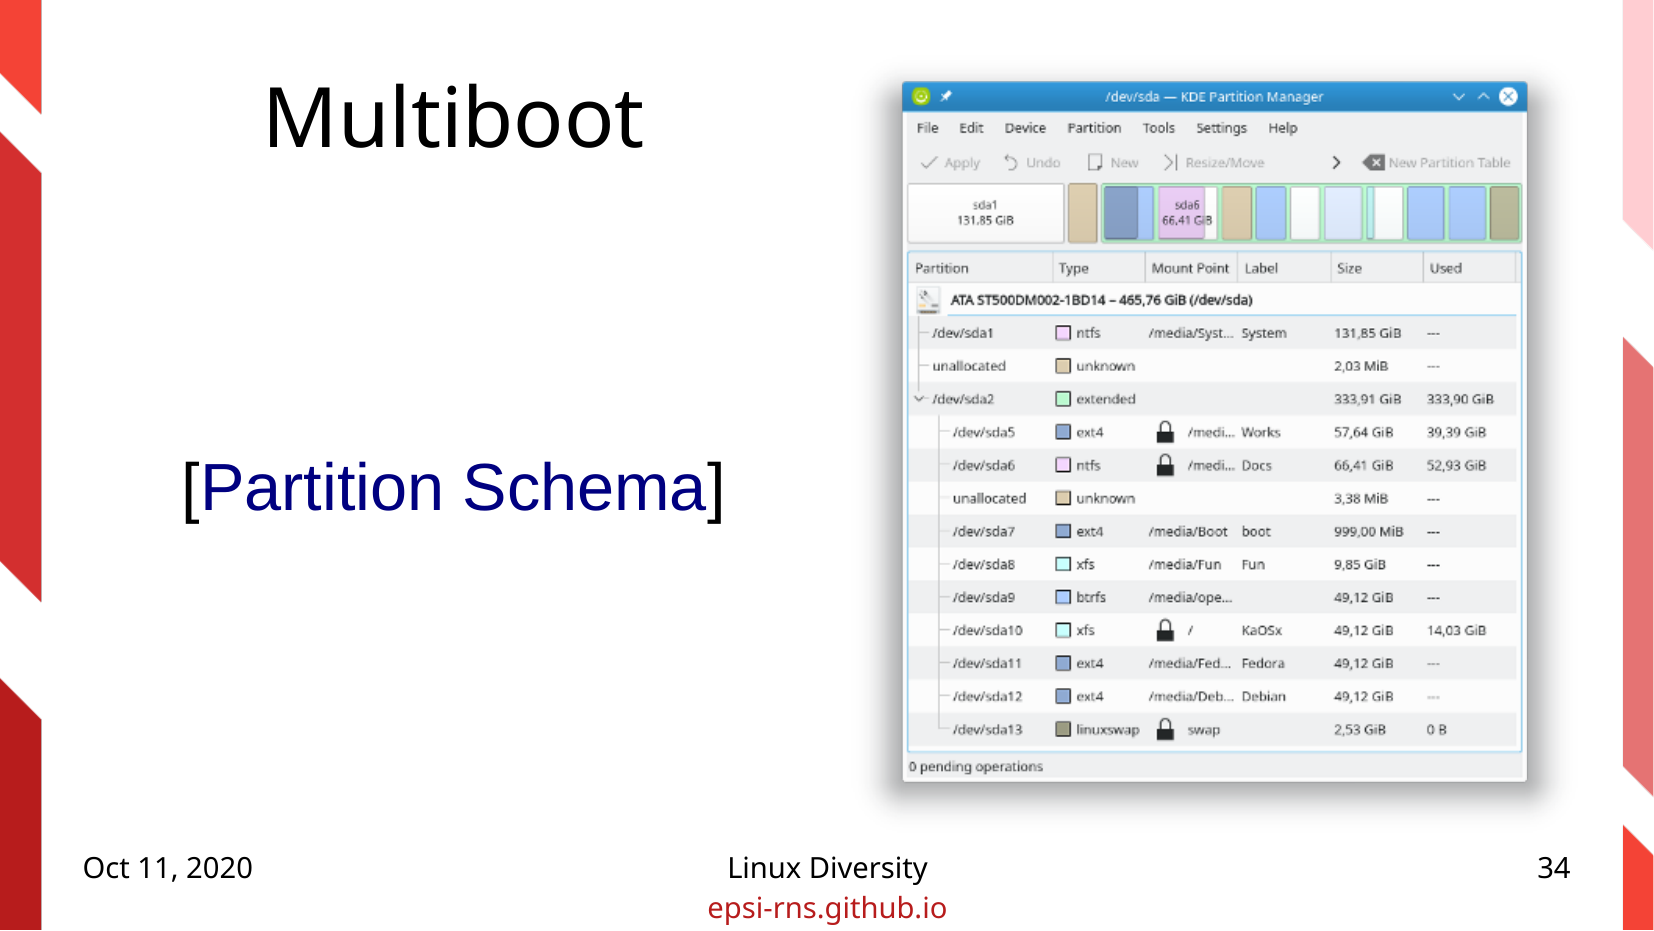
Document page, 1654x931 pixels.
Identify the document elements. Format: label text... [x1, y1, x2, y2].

title Multiboot [82, 37, 826, 193]
subtitle [Partition Schema] [82, 217, 826, 758]
picture [0, 0, 1654, 930]
